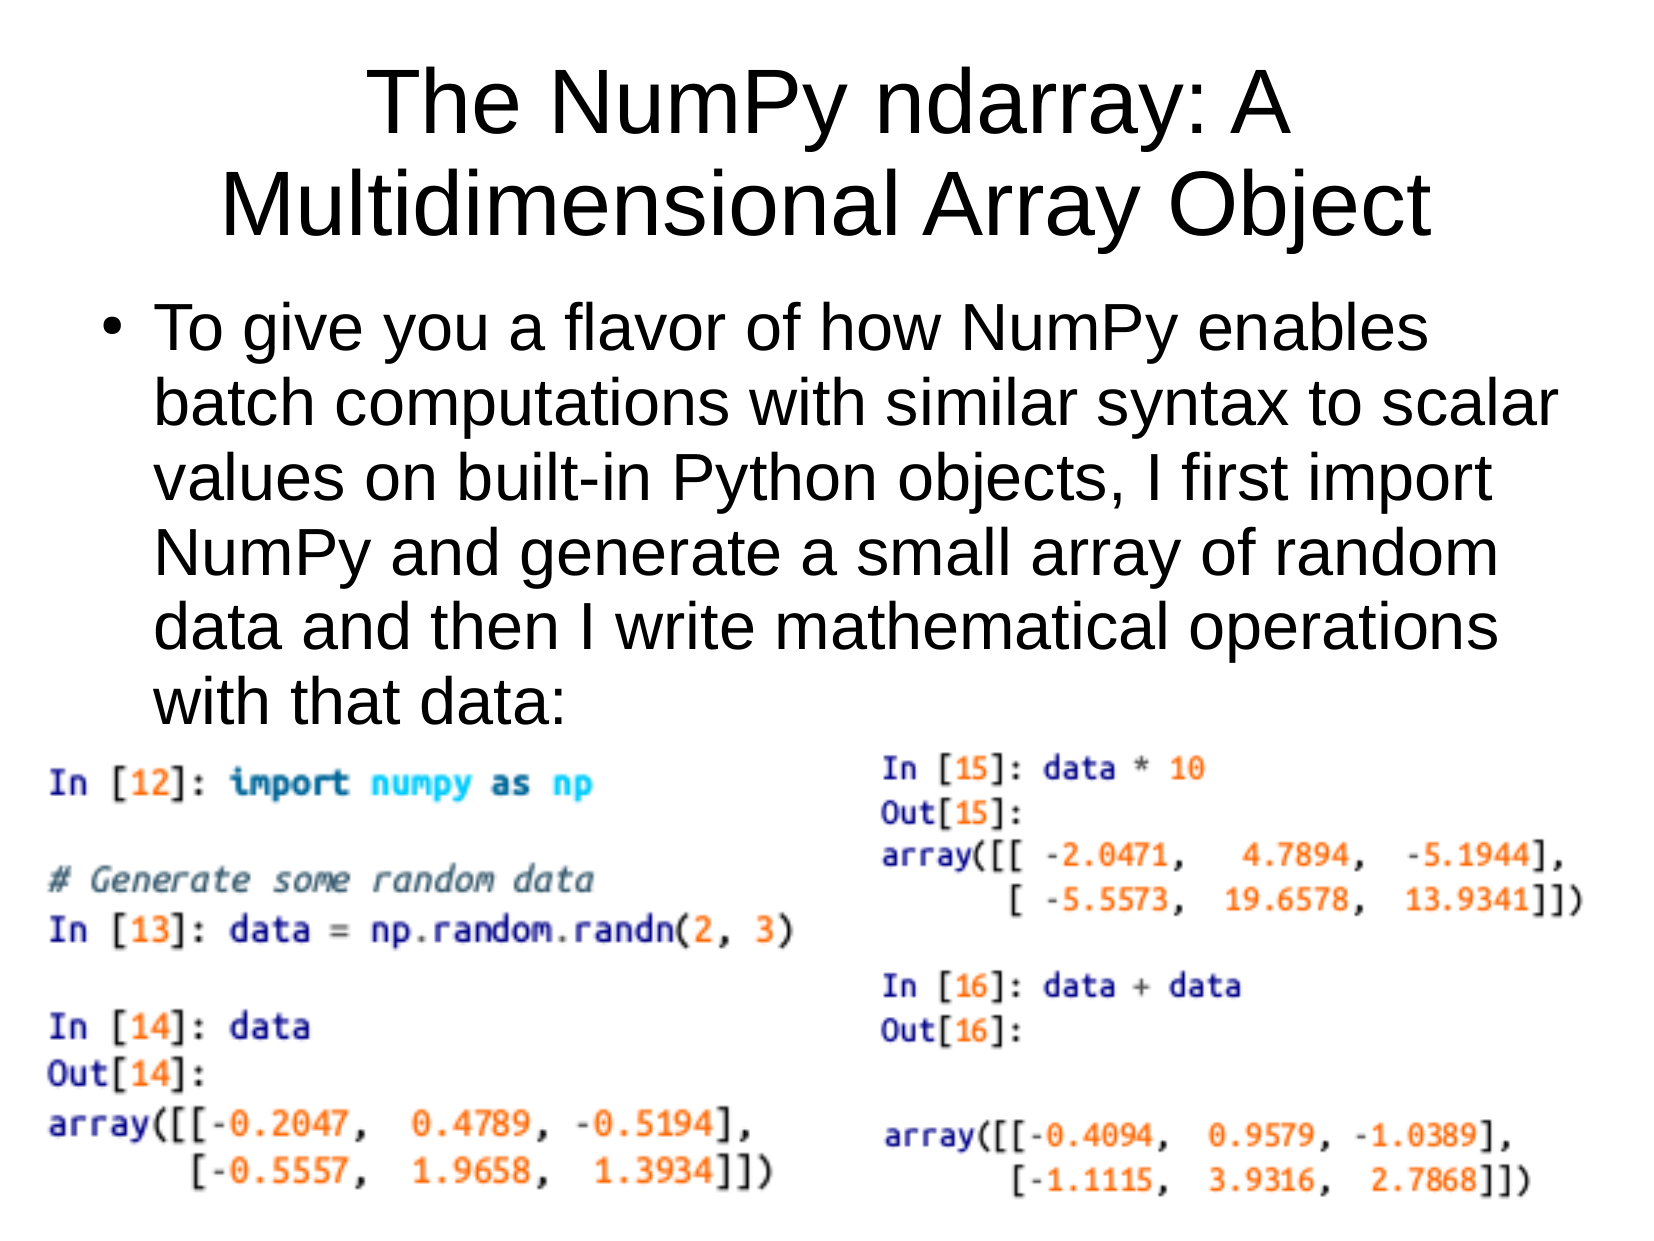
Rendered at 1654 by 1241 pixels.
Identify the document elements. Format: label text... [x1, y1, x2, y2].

picture [869, 746, 1599, 1210]
title The NumPy ndarray: A Multidimensional Array Object [82, 49, 1571, 257]
picture [31, 749, 832, 1225]
list To give you a flavor of how NumPy enables batch computations with similar syntax to scalar values on built-in Python objects, I first import NumPy and generate a small array of random data and then I write mathematical operations with that data: [82, 290, 1571, 1010]
